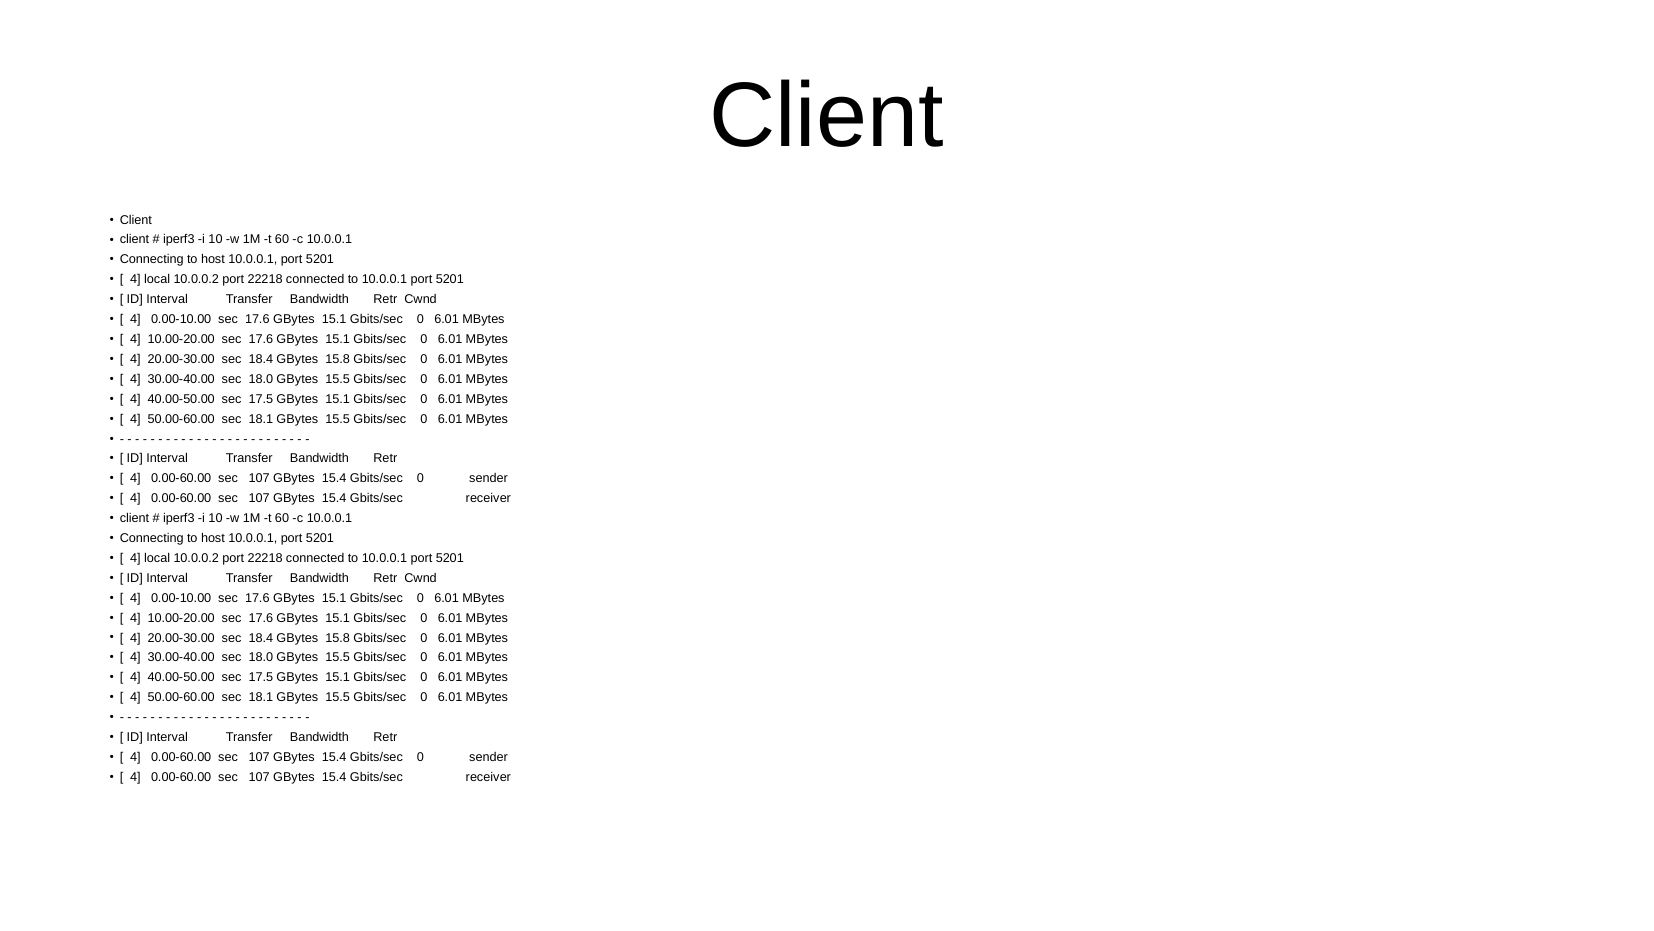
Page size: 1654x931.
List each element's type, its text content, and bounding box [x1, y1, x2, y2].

title Client [82, 0, 1571, 269]
list Client client # iperf3 -i 10 -w 1M -t 60 -c 10.0.0.1 Connecting to host 10.0.0.1, port 5201 [ 4] local 10.0.0.2 port 22218 connected to 10.0.0.1 port 5201 [ ID] Interval Transfer Bandwidth Retr Cwnd [ 4] 0.00-10.00 sec 17.6 GBytes 15.1 Gbits/sec 0 6.01 MBytes [ 4] 10.00-20.00 sec 17.6 GBytes 15.1 Gbits/sec 0 6.01 MBytes [ 4] 20.00-30.00 sec 18.4 GBytes 15.8 Gbits/sec 0 6.01 MBytes [ 4] 30.00-40.00 sec 18.0 GBytes 15.5 Gbits/sec 0 6.01 MBytes [ 4] 40.00-50.00 sec 17.5 GBytes 15.1 Gbits/sec 0 6.01 MBytes [ 4] 50.00-60.00 sec 18.1 GBytes 15.5 Gbits/sec 0 6.01 MBytes - - - - - - - - - - - - - - - - - - - - - - - - - [ ID] Interval Transfer Bandwidth Retr [ 4] 0.00-60.00 sec 107 GBytes 15.4 Gbits/sec 0 sender [ 4] 0.00-60.00 sec 107 GBytes 15.4 Gbits/sec receiver client # iperf3 -i 10 -w 1M -t 60 -c 10.0.0.1 Connecting to host 10.0.0.1, port 5201 [ 4] local 10.0.0.2 port 22218 connected to 10.0.0.1 port 5201 [ ID] Interval Transfer Bandwidth Retr Cwnd [ 4] 0.00-10.00 sec 17.6 GBytes 15.1 Gbits/sec 0 6.01 MBytes [ 4] 10.00-20.00 sec 17.6 GBytes 15.1 Gbits/sec 0 6.01 MBytes [ 4] 20.00-30.00 sec 18.4 GBytes 15.8 Gbits/sec 0 6.01 MBytes [ 4] 30.00-40.00 sec 18.0 GBytes 15.5 Gbits/sec 0 6.01 MBytes [ 4] 40.00-50.00 sec 17.5 GBytes 15.1 Gbits/sec 0 6.01 MBytes [ 4] 50.00-60.00 sec 18.1 GBytes 15.5 Gbits/sec 0 6.01 MBytes - - - - - - - - - - - - - - - - - - - - - - - - - [ ID] Interval Transfer Bandwidth Retr [ 4] 0.00-60.00 sec 107 GBytes 15.4 Gbits/sec 0 sender [ 4] 0.00-60.00 sec 107 GBytes 15.4 Gbits/sec receiver [106, 212, 1595, 793]
